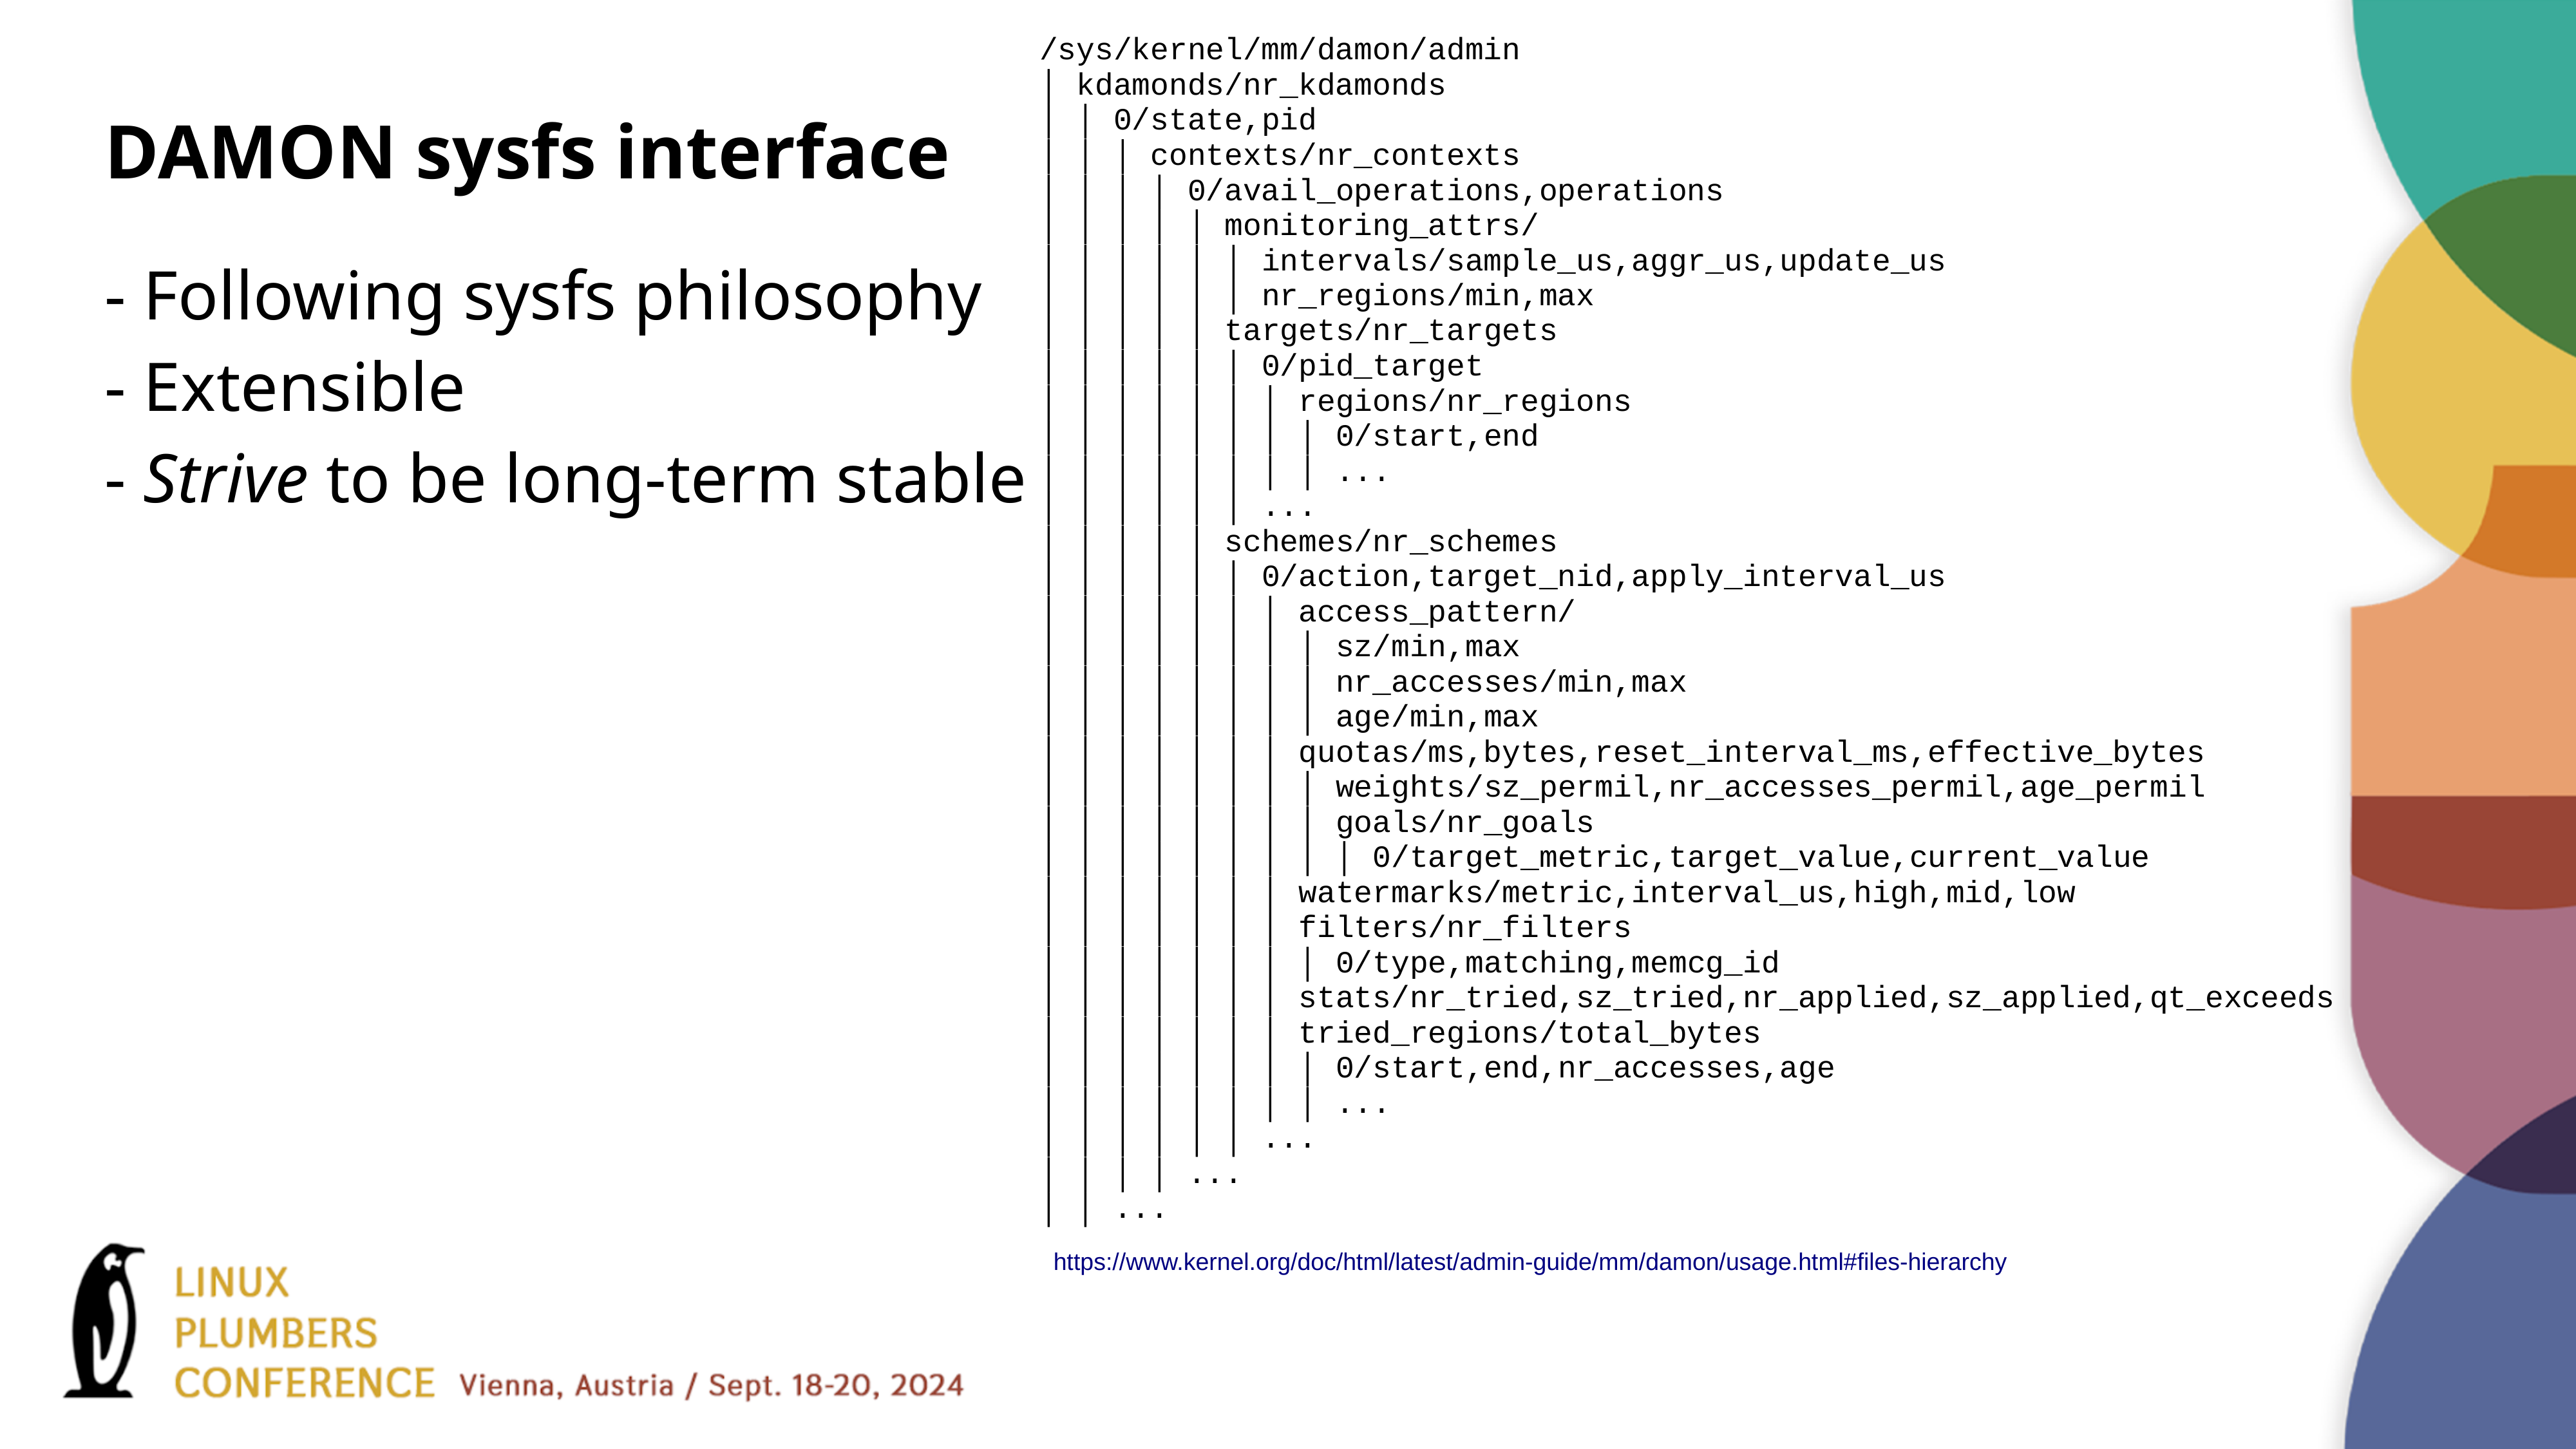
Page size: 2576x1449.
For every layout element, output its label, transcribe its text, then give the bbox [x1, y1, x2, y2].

text_box DAMON sysfs interface [95, 95, 1030, 209]
text_box /sys/kernel/mm/damon/admin │ kdamonds/nr_kdamonds │ │ 0/state,pid │ │ │ contexts/nr_contexts │ │ │ │ 0/avail_operations,operations │ │ │ │ │ monitoring_attrs/ │ │ │ │ │ │ intervals/sample_us,aggr_us,update_us │ │ │ │ │ │ nr_regions/min,max │ │ │ │ │ targets/nr_targets │ │ │ │ │ │ 0/pid_target │ │ │ │ │ │ │ regions/nr_regions │ │ │ │ │ │ │ │ 0/start,end │ │ │ │ │ │ │ │ ... │ │ │ │ │ │ ... │ │ │ │ │ schemes/nr_schemes │ │ │ │ │ │ 0/action,target_nid,apply_interval_us │ │ │ │ │ │ │ access_pattern/ │ │ │ │ │ │ │ │ sz/min,max │ │ │ │ │ │ │ │ nr_accesses/min,max │ │ │ │ │ │ │ │ age/min,max │ │ │ │ │ │ │ quotas/ms,bytes,reset_interval_ms,effective_bytes │ │ │ │ │ │ │ │ weights/sz_permil,nr_accesses_permil,age_permil │ │ │ │ │ │ │ │ goals/nr_goals │ │ │ │ │ │ │ │ │ 0/target_metric,target_value,current_value │ │ │ │ │ │ │ watermarks/metric,interval_us,high,mid,low │ │ │ │ │ │ │ filters/nr_filters │ │ │ │ │ │ │ │ 0/type,matching,memcg_id │ │ │ │ │ │ │ stats/nr_tried,sz_tried,nr_applied,sz_applied,qt_exceeds │ │ │ │ │ │ │ tried_regions/total_bytes │ │ │ │ │ │ │ │ 0/start,end,nr_accesses,age │ │ │ │ │ │ │ │ ... │ │ │ │ │ │ ... │ │ │ │ ... │ │ ... [1030, 29, 2472, 1439]
picture [0, 0, 2576, 1449]
text_box - Following sysfs philosophy - Extensible - Strive to be long-term stable [95, 243, 1030, 1141]
text_box https://www.kernel.org/doc/html/latest/admin-guide/mm/damon/usage.html#files-hierarchy [1044, 1244, 2019, 1308]
